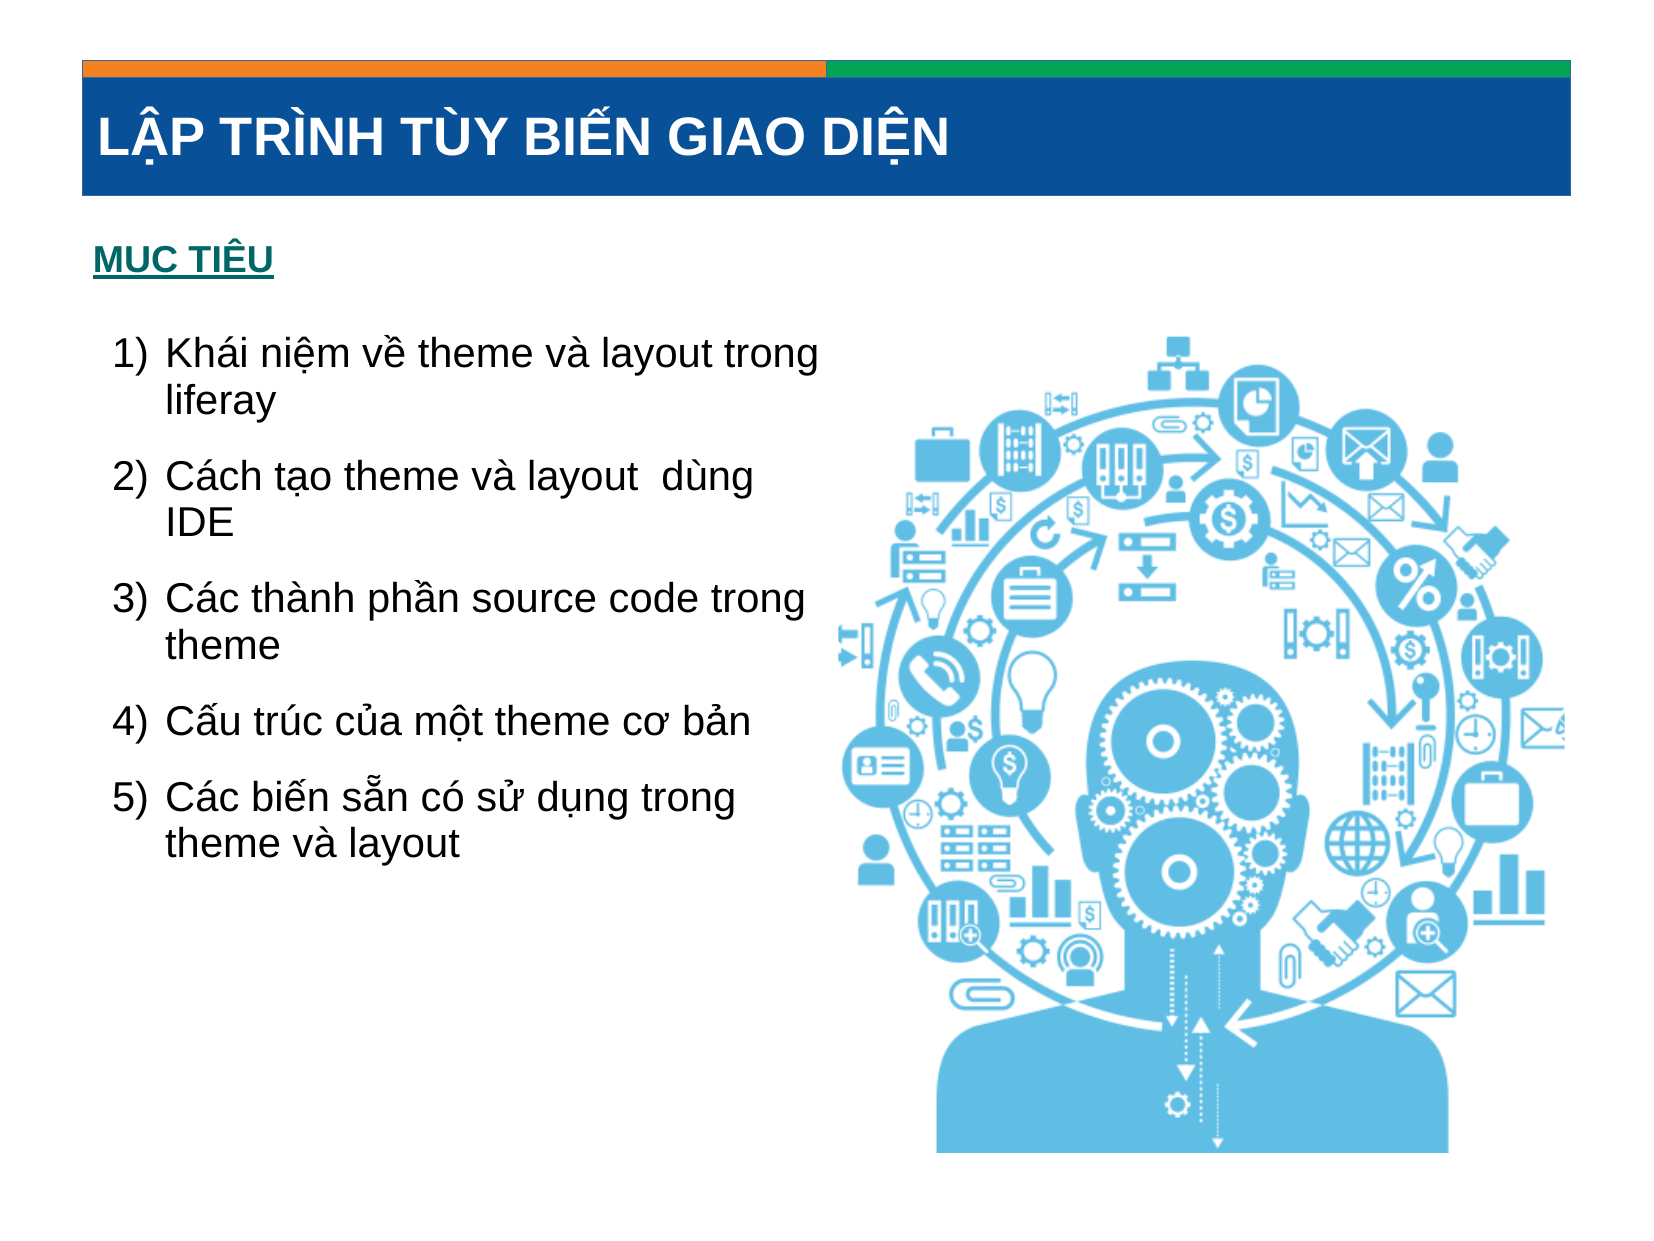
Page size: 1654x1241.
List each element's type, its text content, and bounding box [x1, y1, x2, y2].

list Khái niệm về theme và layout trong liferay Cách tạo theme và layout dùng IDE Các thành phần source code trong theme Cấu trúc của một theme cơ bản Các biến sẵn có sử dụng trong theme và layout [94, 330, 821, 1153]
text_box MỤC TIÊU [78, 230, 1576, 297]
text_box LẬP TRÌNH TÙY BIẾN GIAO DIỆN [82, 78, 1571, 196]
list [838, 330, 1565, 1153]
text_box [82, 60, 1571, 78]
